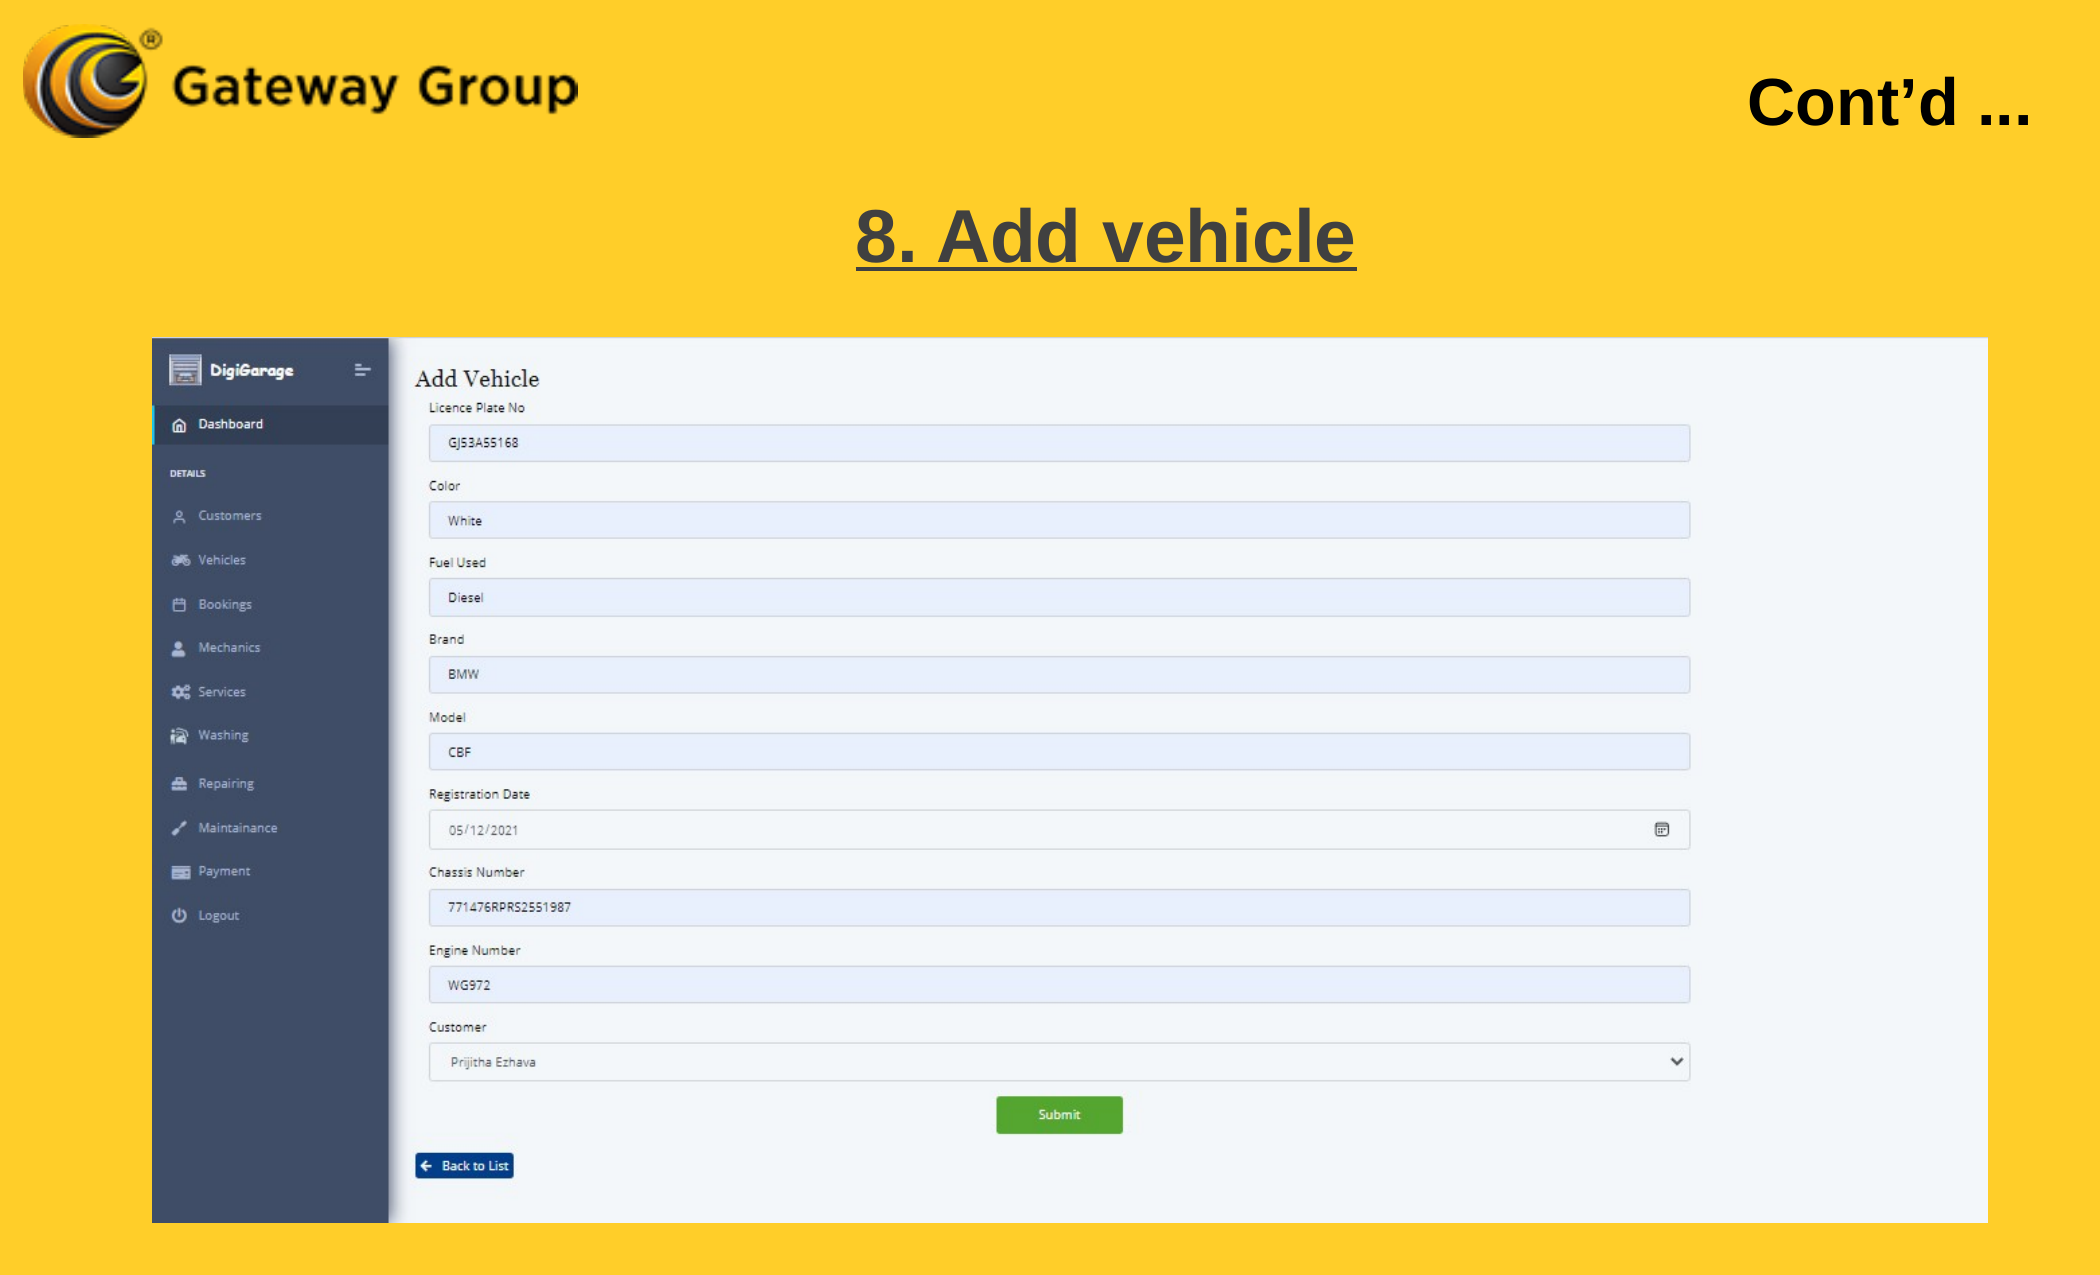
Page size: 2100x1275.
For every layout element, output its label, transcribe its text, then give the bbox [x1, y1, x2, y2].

text_box Cont’d ... [1732, 57, 2063, 147]
picture [152, 337, 1988, 1223]
text_box 8. Add vehicle [750, 187, 1463, 337]
picture [23, 24, 578, 138]
